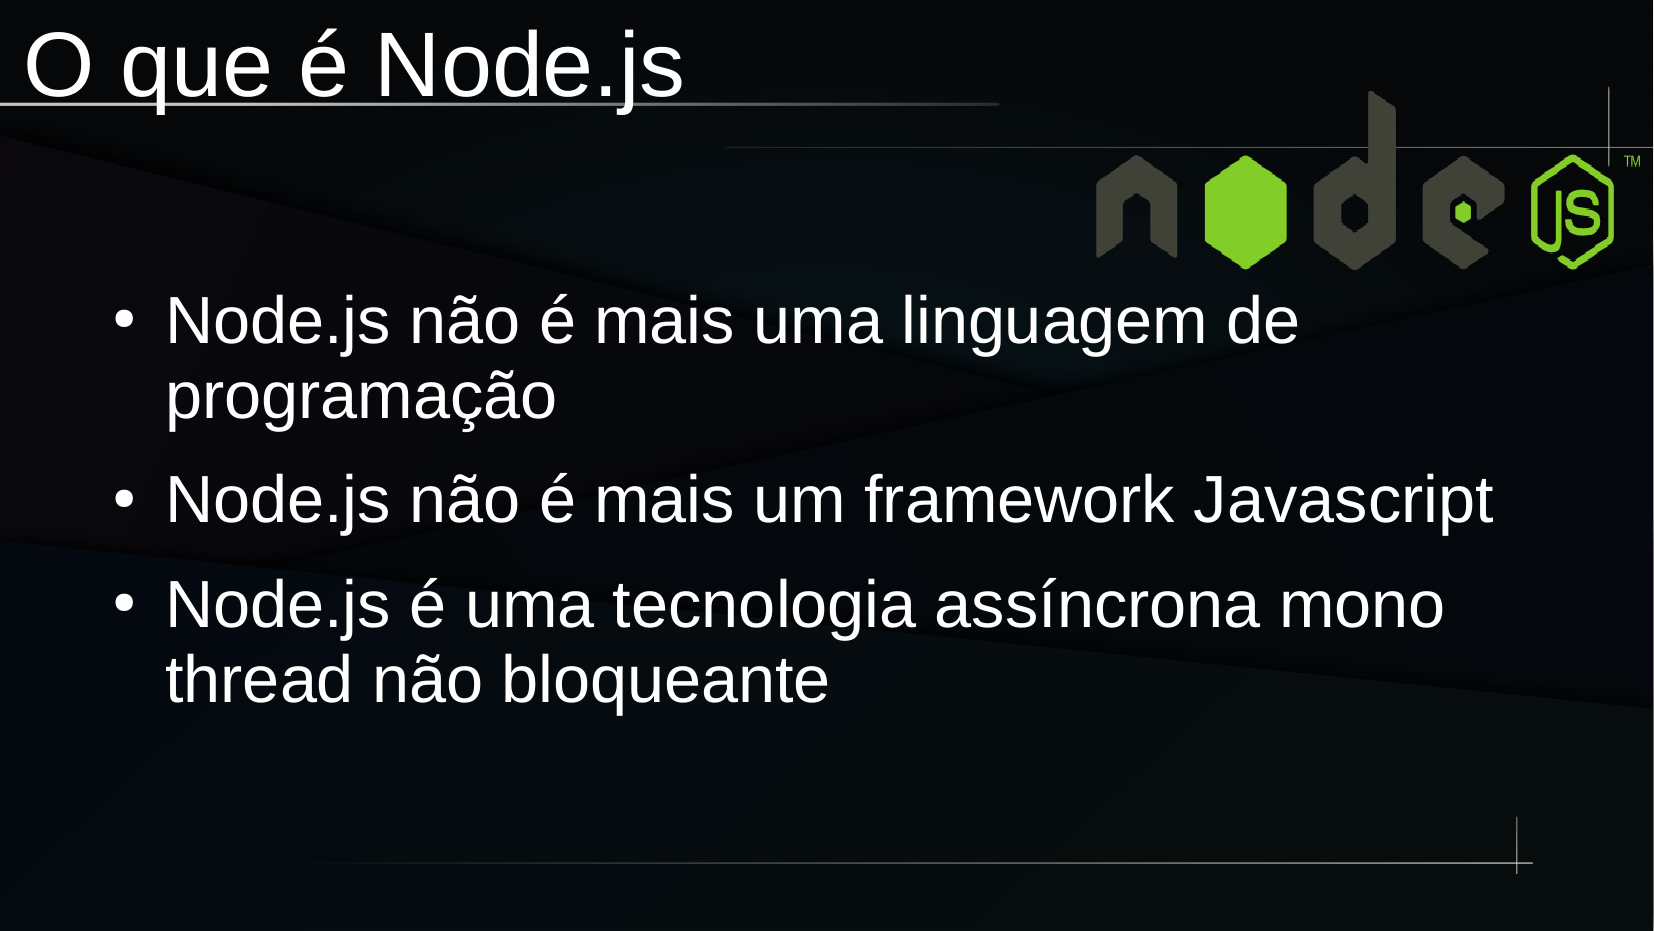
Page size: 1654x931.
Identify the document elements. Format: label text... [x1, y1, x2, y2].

picture [0, 0, 1654, 931]
title O que é Node.js [23, 11, 1080, 119]
list Node.js não é mais uma linguagem de programação Node.js não é mais um framework Javascript Node.js é uma tecnologia assíncrona mono thread não bloqueante [94, 283, 1583, 823]
